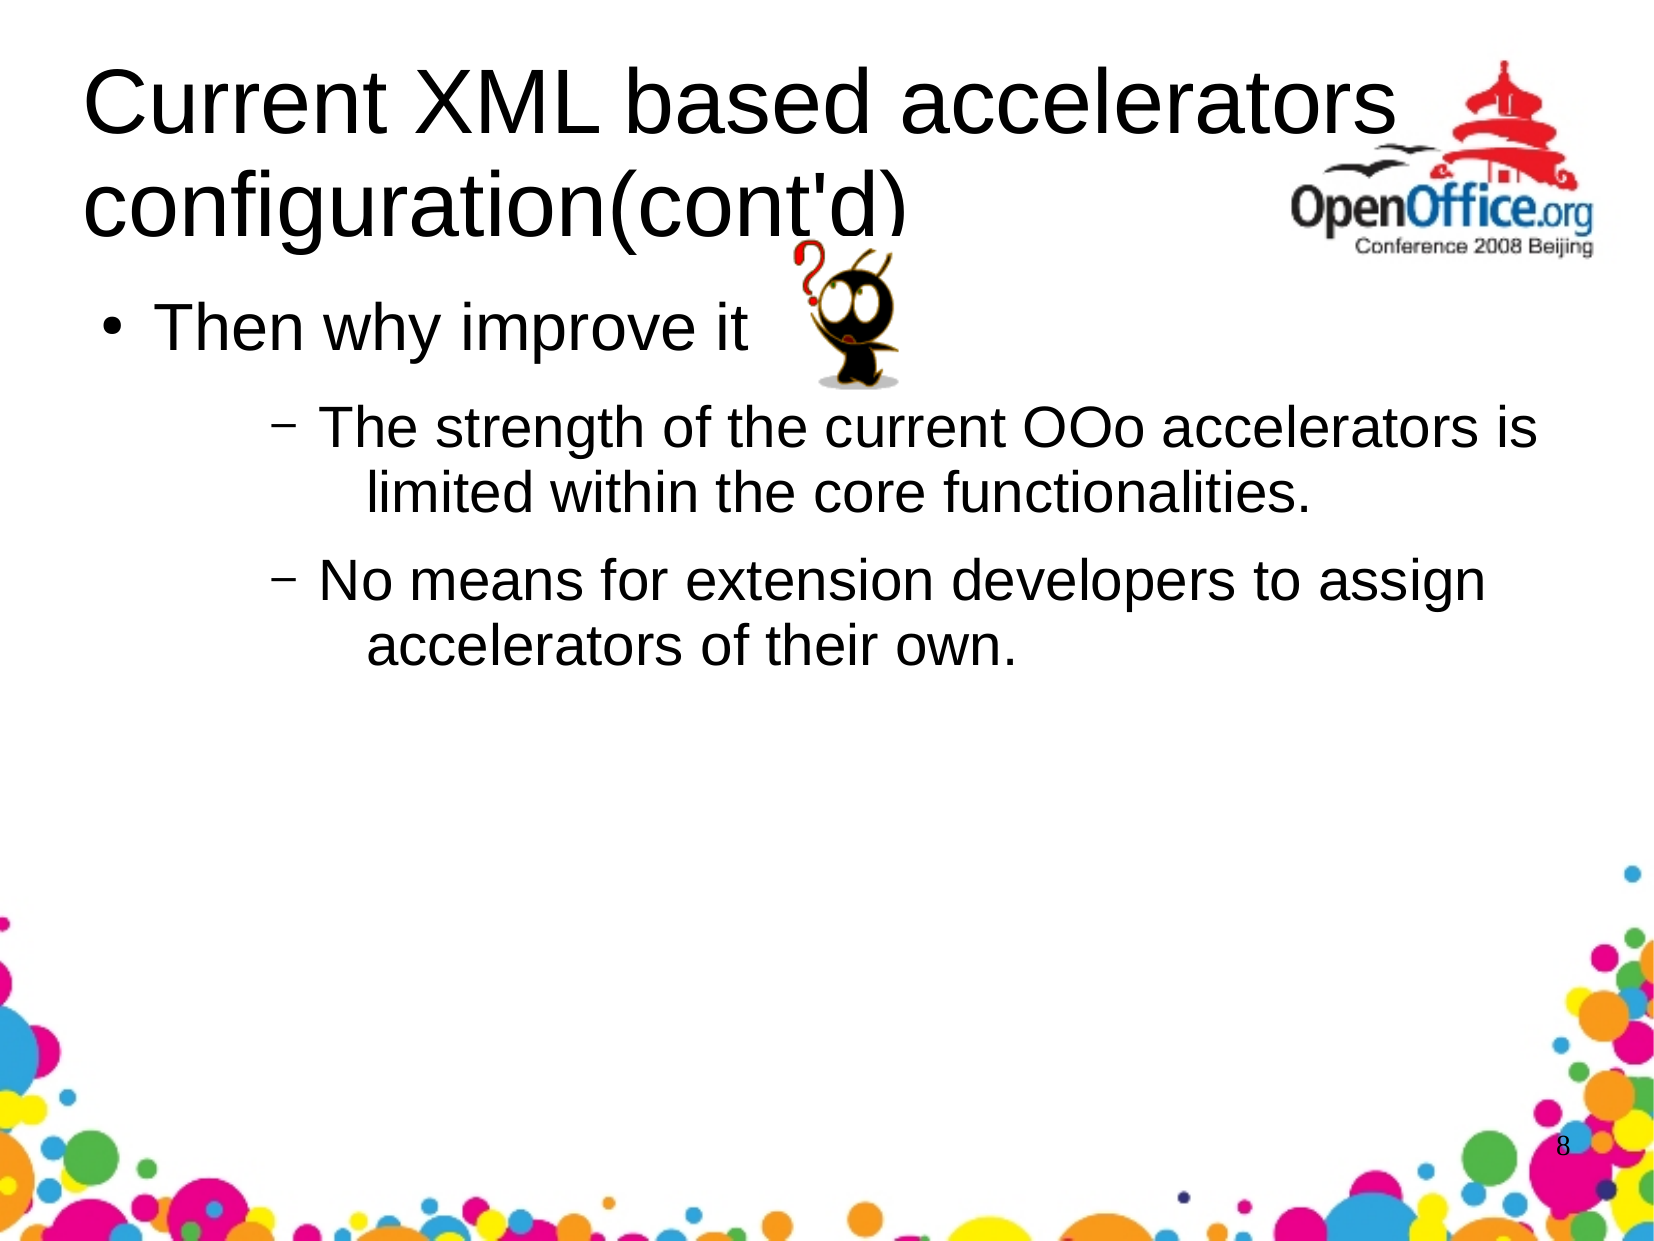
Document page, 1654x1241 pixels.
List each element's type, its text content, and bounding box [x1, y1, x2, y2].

picture [0, 0, 1654, 1241]
title Current XML based accelerators configuration(cont'd) [82, 49, 1571, 257]
list Then why improve it The strength of the current OOo accelerators is limited within the core functionalities. No means for extension developers to assign accelerators of their own. [82, 290, 1571, 1109]
